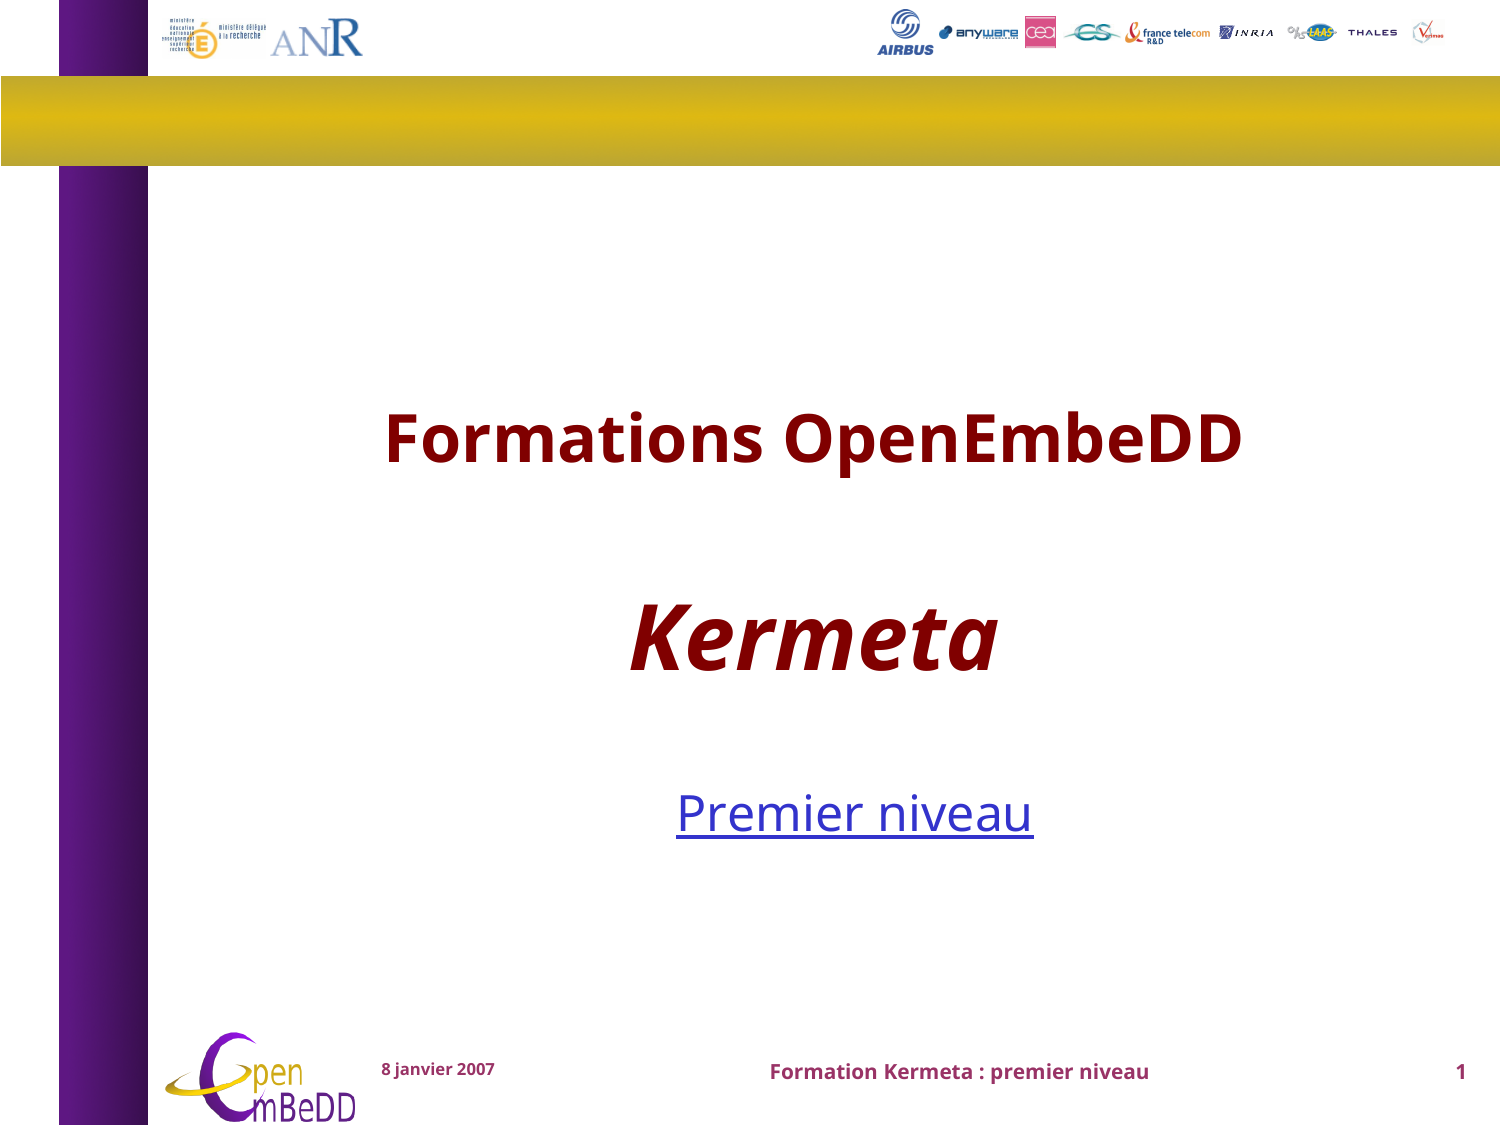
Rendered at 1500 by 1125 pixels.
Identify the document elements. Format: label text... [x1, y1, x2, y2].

subtitle Premier niveau [183, 627, 1453, 916]
picture [1, 0, 1500, 1125]
picture [877, 9, 1445, 55]
title Formations OpenEmbeDD Kermeta [177, 383, 1453, 661]
picture [270, 18, 363, 57]
picture [162, 18, 266, 59]
picture [165, 1032, 355, 1122]
